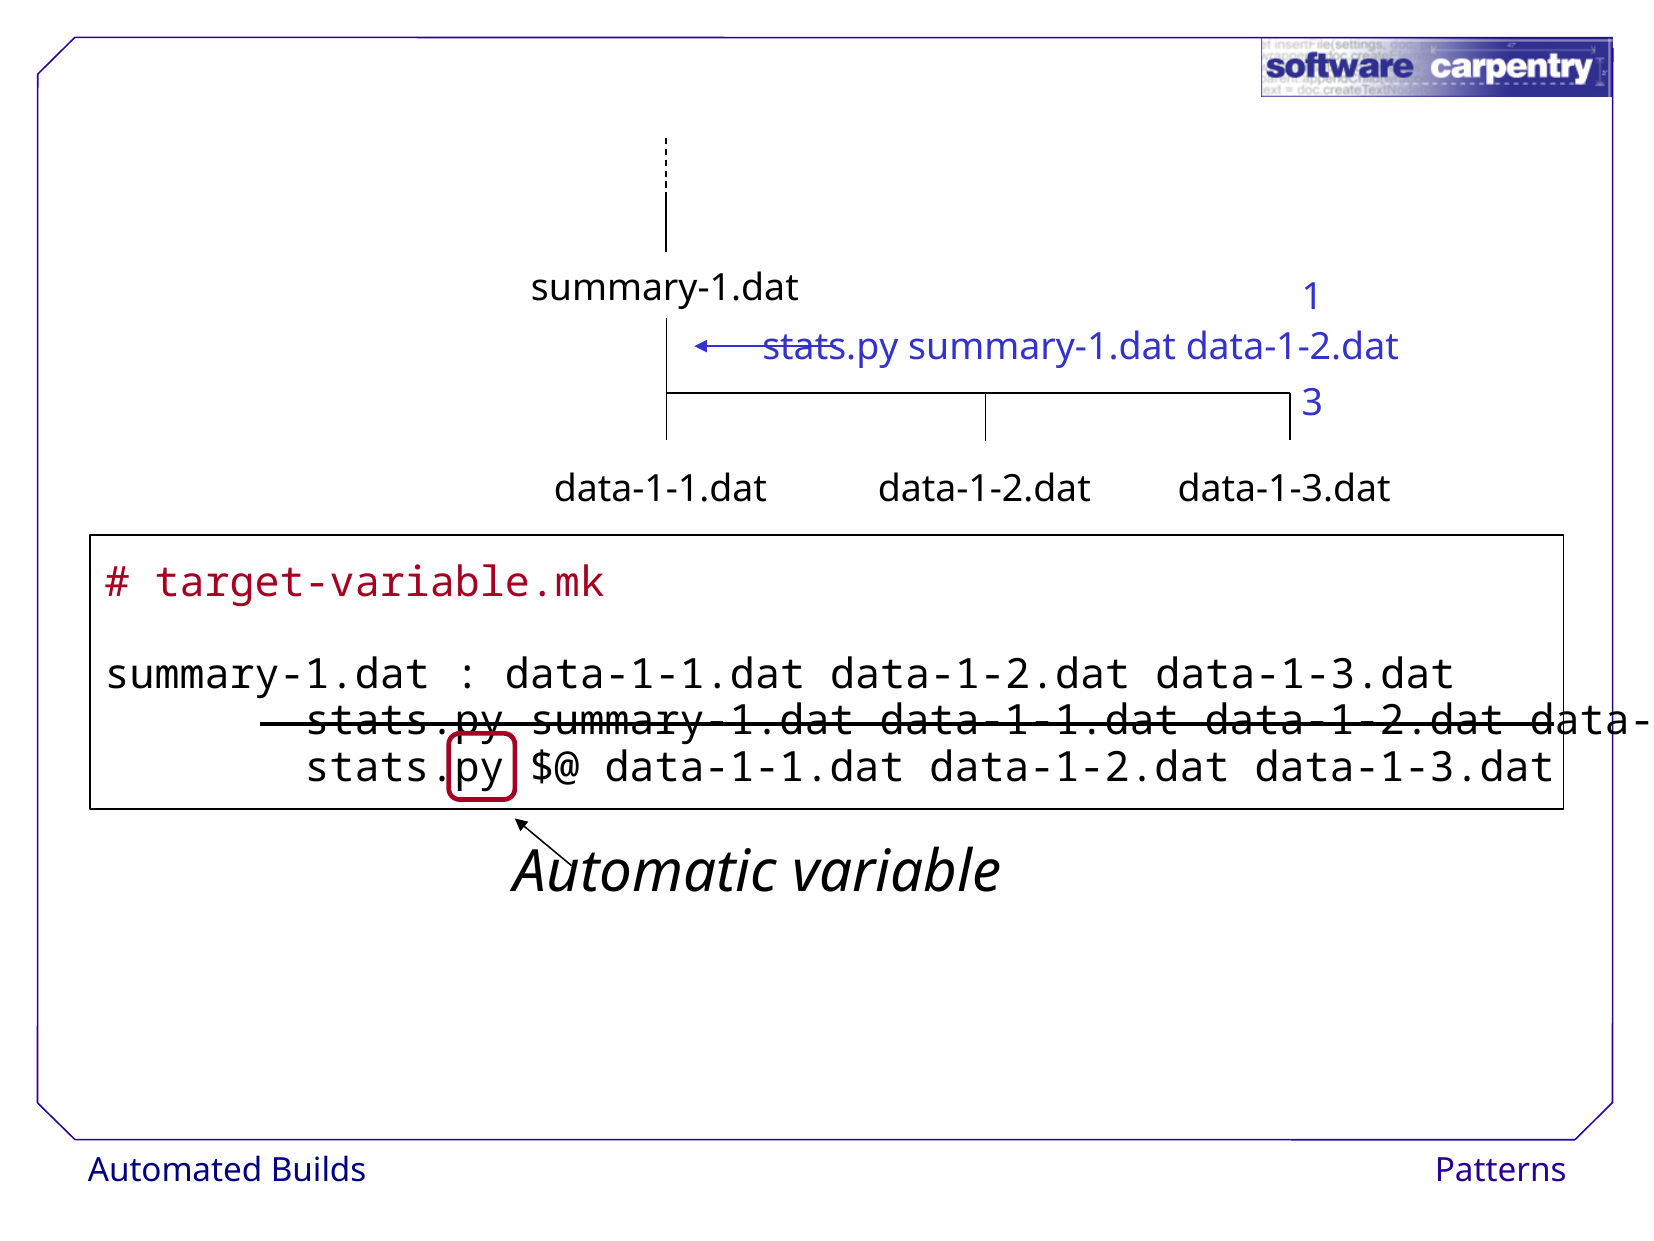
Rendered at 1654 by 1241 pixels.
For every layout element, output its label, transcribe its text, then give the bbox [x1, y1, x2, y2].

text_box summary-1.dat [441, 232, 889, 316]
text_box 3 [1286, 348, 1489, 432]
text_box data-1-2.dat [788, 433, 1181, 517]
picture [1261, 39, 1613, 97]
text_box stats.py summary-1.dat data-1-2.dat [747, 291, 1565, 375]
text_box data-1-3.dat [1181, 433, 1481, 517]
text_box 1 [1286, 241, 1489, 325]
text_box data-1-1.dat [464, 433, 788, 517]
text_box Automatic variable [499, 790, 1167, 911]
text_box # target-variable.mk summary-1.dat : data-1-1.dat data-1-2.dat data-1-3.dat stats.py summary-1.dat data-1-1.dat data-1-2.dat data-1-3.dat stats.py $@ data-1-1.dat data-1-2.dat data-1-3.dat [89, 534, 1564, 810]
